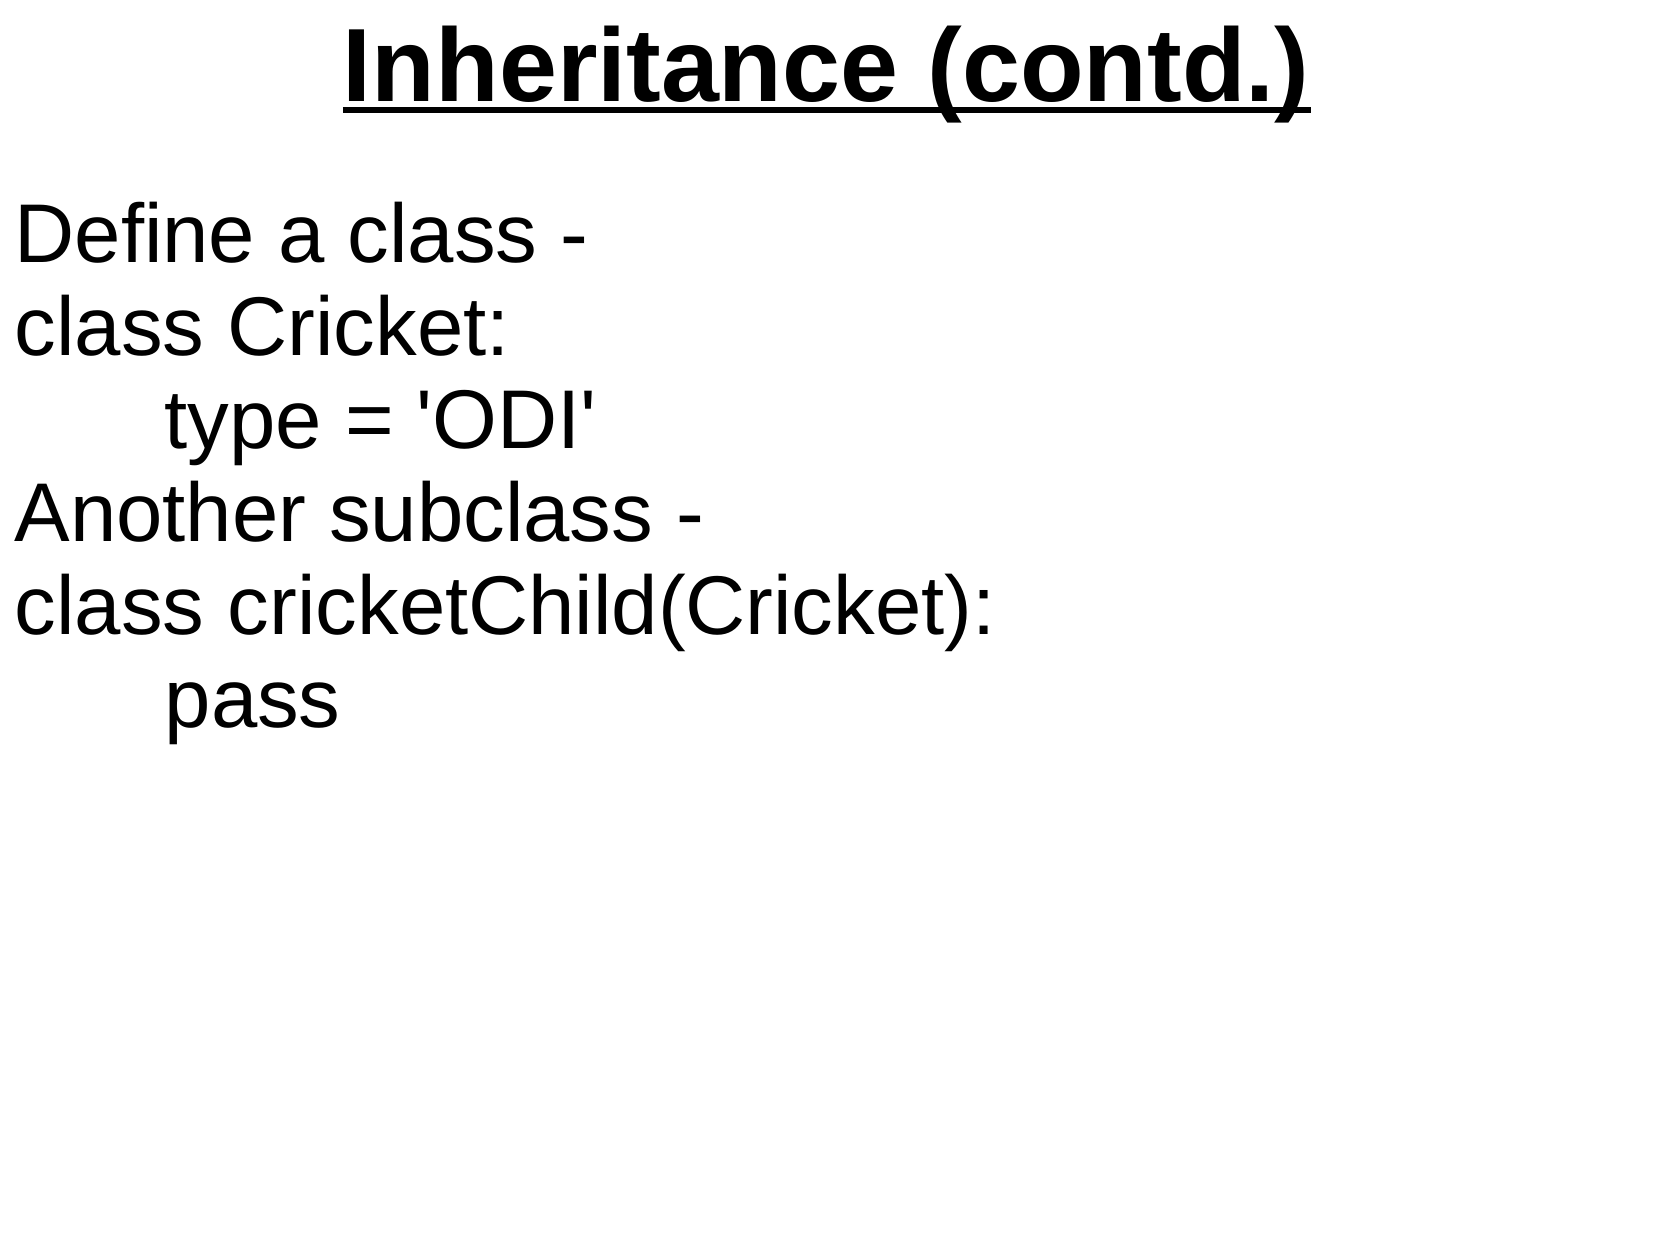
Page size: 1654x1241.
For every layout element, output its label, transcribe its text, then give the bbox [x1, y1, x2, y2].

text_box Inheritance (contd.) [0, 0, 1654, 150]
text_box [495, 615, 525, 686]
text_box Define a class - class Cricket: type = 'ODI' Another subclass - class cricketChild(Cricket): pass [0, 180, 1654, 815]
